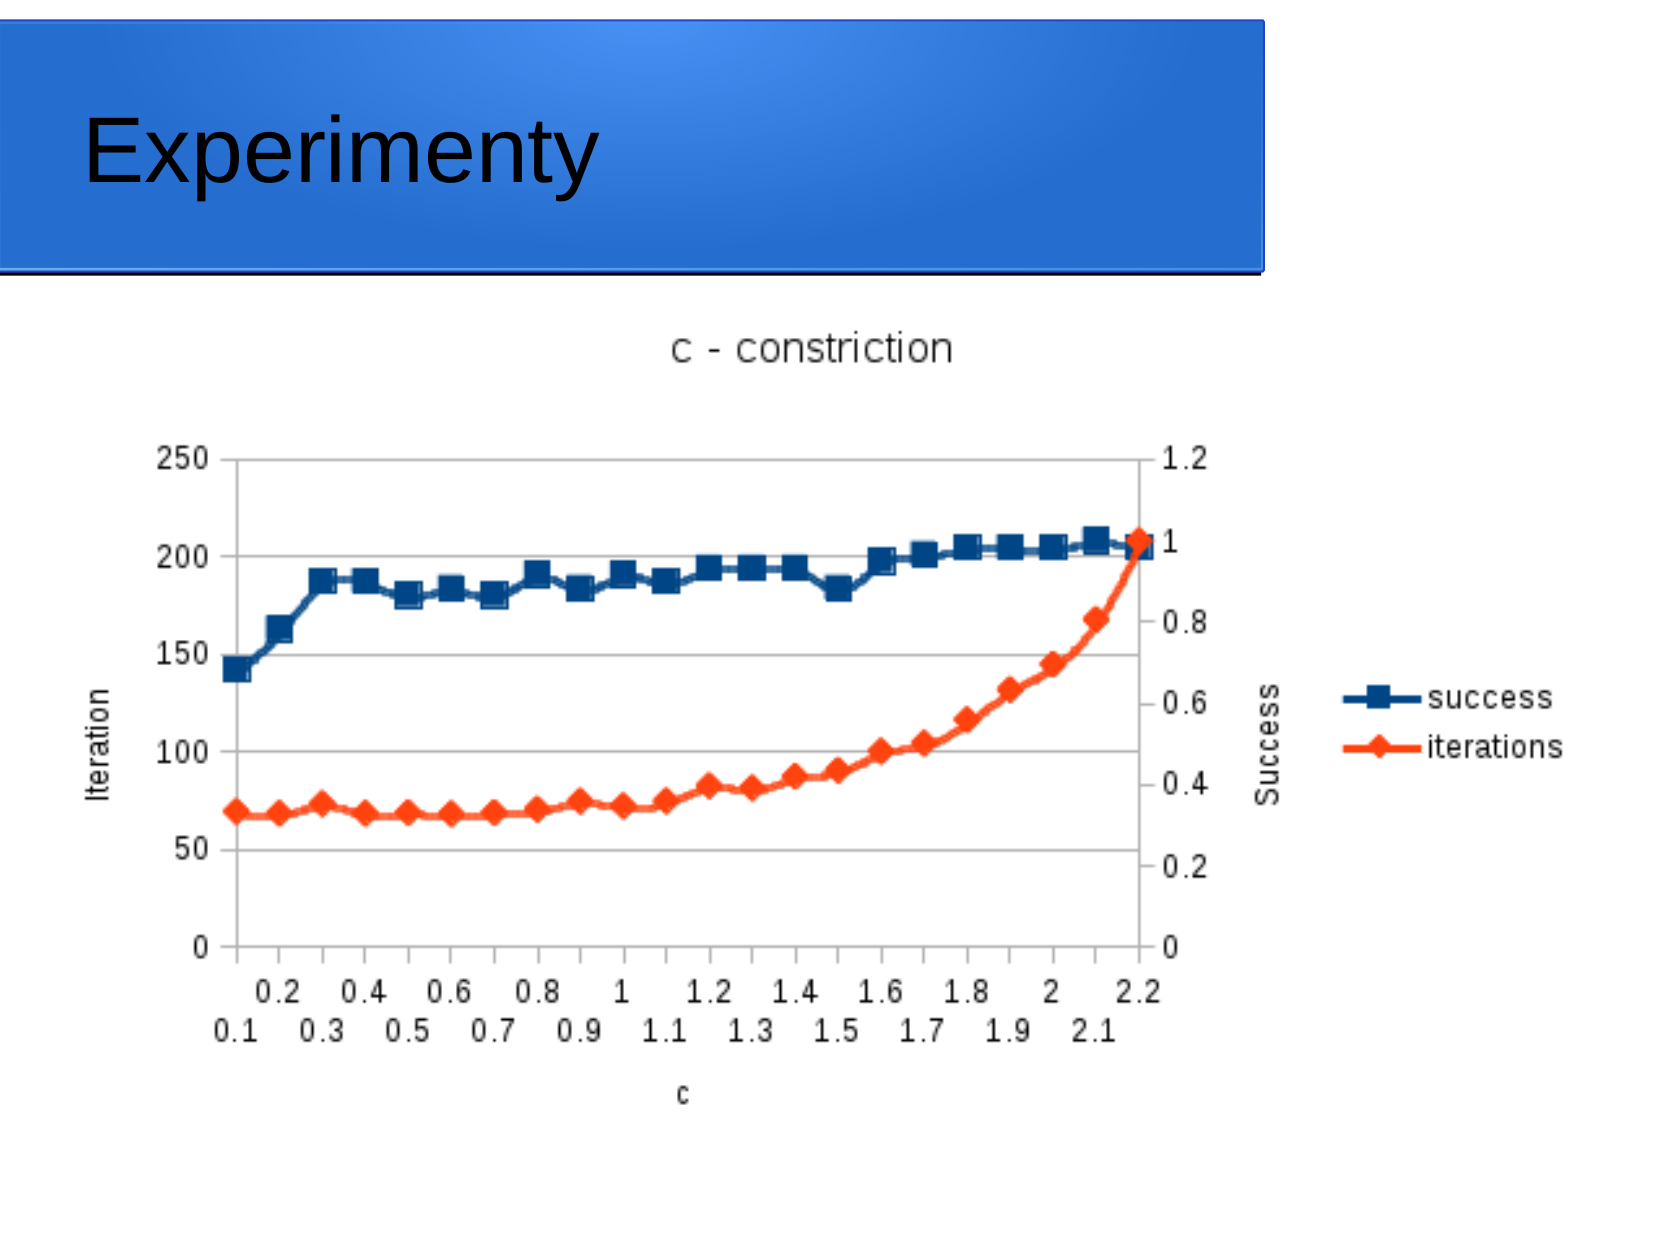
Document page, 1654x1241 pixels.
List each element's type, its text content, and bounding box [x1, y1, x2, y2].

title Experimenty [82, 47, 1235, 252]
picture [26, 285, 1599, 1171]
